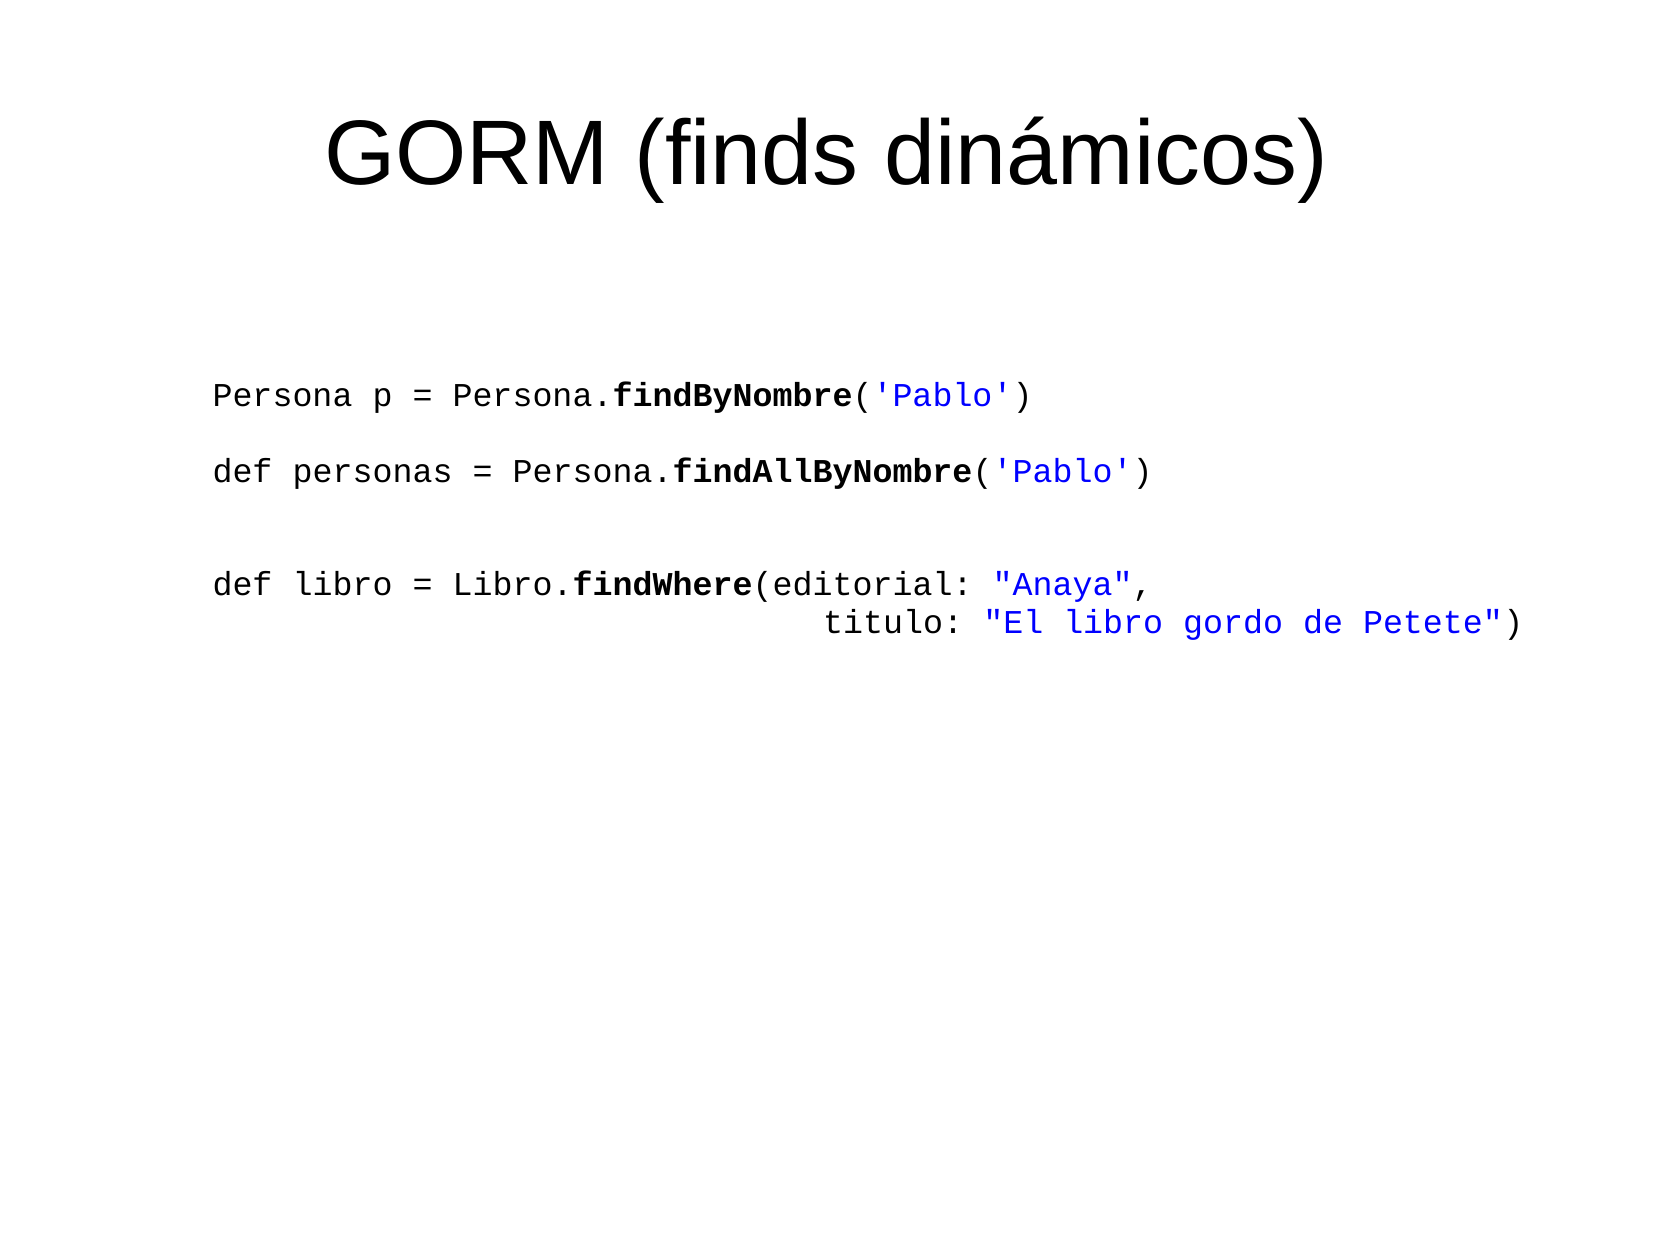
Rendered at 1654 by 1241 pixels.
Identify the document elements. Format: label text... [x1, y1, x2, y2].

subtitle Persona p = Persona.findByNombre('Pablo') def personas = Persona.findAllByNombre('Pablo') def libro = Libro.findWhere(editorial: "Anaya", titulo: "El libro gordo de Petete") [212, 379, 1654, 1099]
title GORM (finds dinámicos) [82, 49, 1571, 257]
